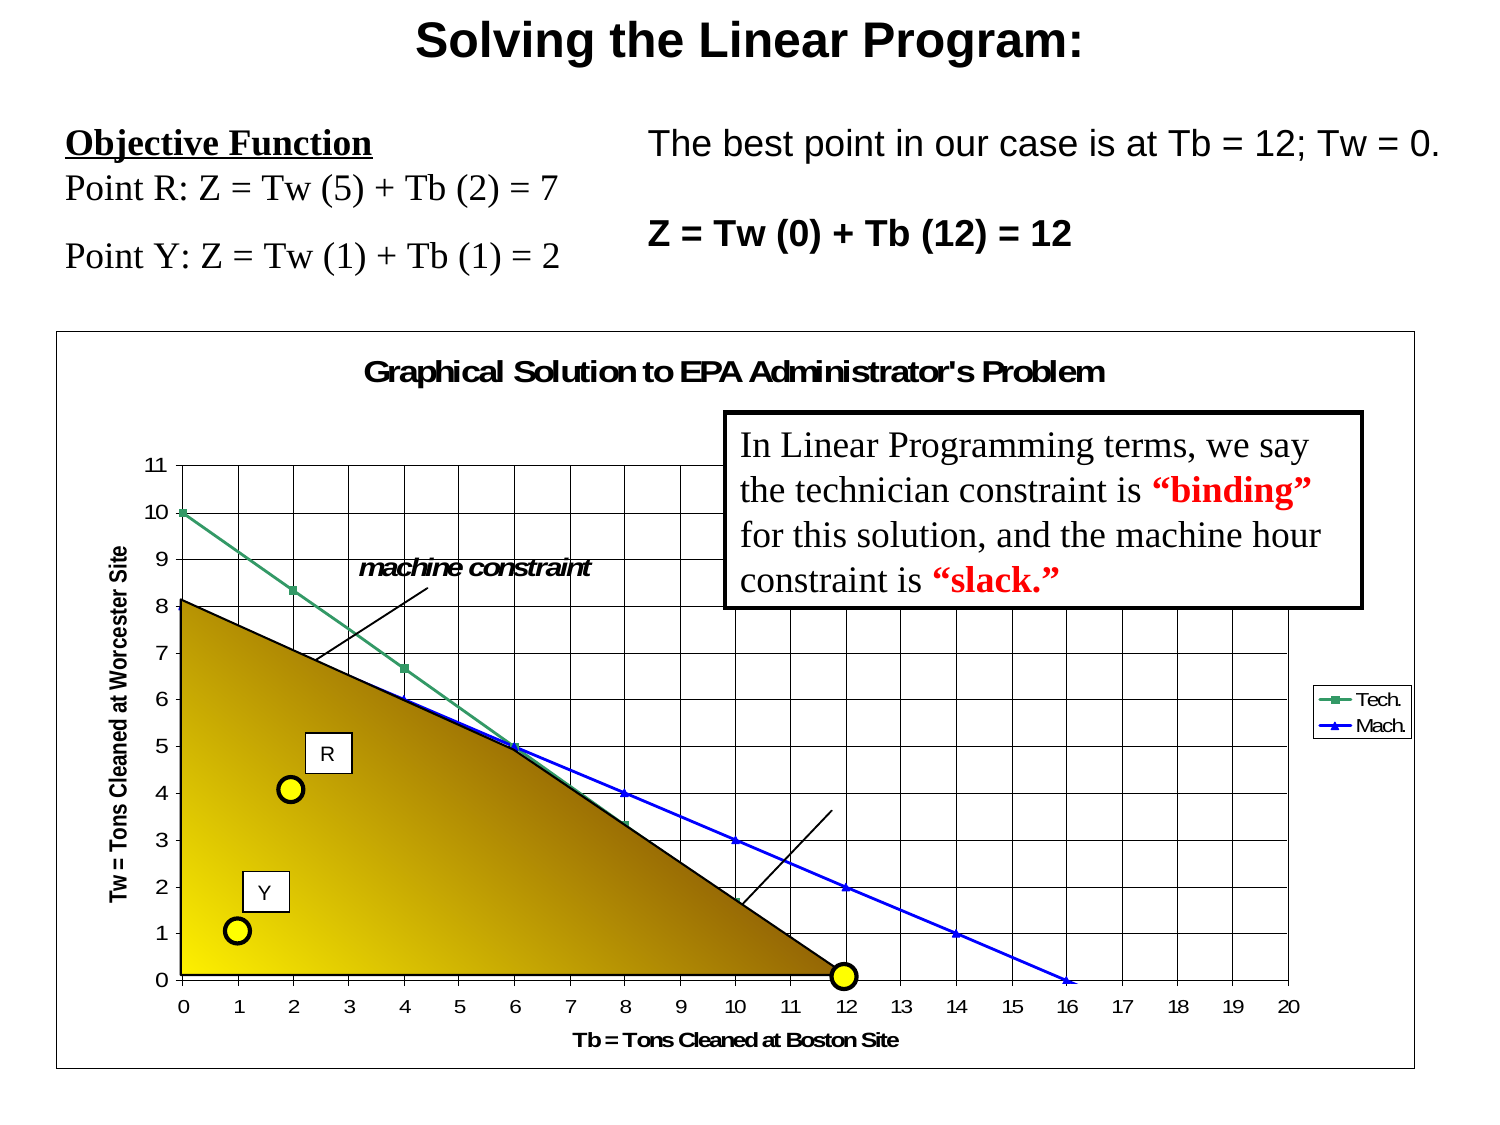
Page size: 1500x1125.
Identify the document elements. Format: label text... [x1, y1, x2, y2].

text_box R [305, 733, 353, 774]
text_box [180, 599, 857, 990]
text_box Solving the Linear Program: [125, 0, 1376, 76]
text_box The best point in our case is at Tb = 12; Tw = 0. Z = Tw (0) + Tb (12) = 12 [633, 110, 1464, 262]
text_box In Linear Programming terms, we say the technician constraint is “binding” for this solution, and the machine hour constraint is “slack.” [725, 412, 1363, 608]
text_box Objective Function Point R: Z = Tw (5) + Tb (2) = 7 Point Y: Z = Tw (1) + Tb (1) = 2 [50, 109, 801, 353]
chart [49, 324, 1422, 1075]
text_box Y [242, 871, 290, 913]
